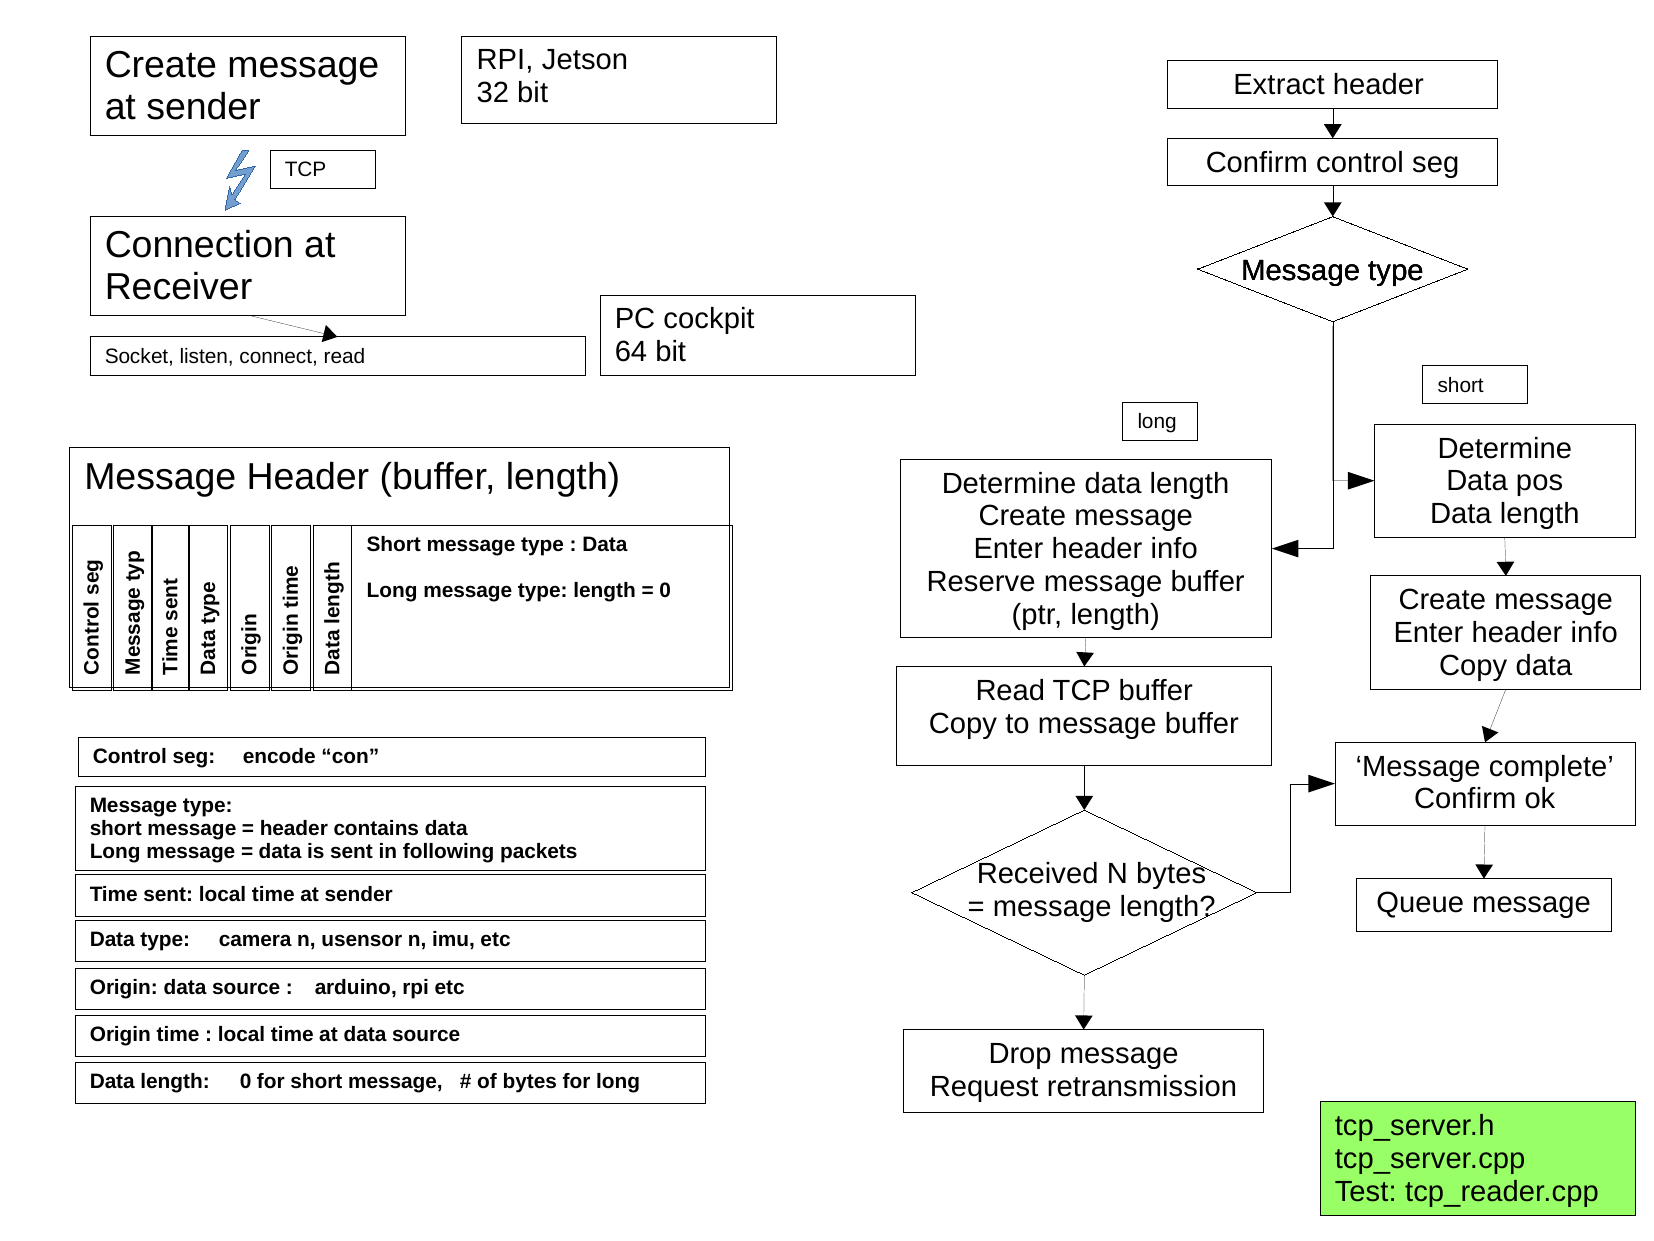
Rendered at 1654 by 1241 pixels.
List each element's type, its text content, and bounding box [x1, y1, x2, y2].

text_box tcp_server.h tcp_server.cpp Test: tcp_reader.cpp [1320, 1101, 1636, 1216]
text_box Extract header [1167, 60, 1498, 109]
text_box Control seg: encode “con” [78, 737, 706, 777]
text_box Control seg [72, 525, 112, 691]
text_box Origin: data source : arduino, rpi etc [75, 968, 706, 1010]
text_box Received N bytes = message length? [926, 849, 1257, 931]
text_box Create message Enter header info Copy data [1370, 575, 1641, 690]
text_box Message type [1167, 246, 1498, 295]
text_box Queue message [1356, 878, 1612, 932]
text_box Data type [188, 525, 228, 691]
text_box Determine Data pos Data length [1374, 424, 1636, 538]
text_box Message Header (buffer, length) [69, 447, 730, 688]
text_box [225, 150, 256, 211]
text_box Message typ [113, 525, 153, 691]
text_box Drop message Request retransmission [903, 1029, 1264, 1113]
text_box Short message type : Data Long message type: length = 0 [351, 525, 733, 691]
text_box RPI, Jetson 32 bit [461, 36, 777, 124]
text_box Connection at Receiver [90, 216, 406, 316]
text_box Socket, listen, connect, read [90, 336, 586, 376]
text_box Confirm control seg [1167, 138, 1498, 186]
text_box ‘Message complete’ Confirm ok [1335, 742, 1636, 826]
text_box Read TCP buffer Copy to message buffer [896, 666, 1272, 766]
text_box Origin time [271, 525, 311, 691]
text_box Data length: 0 for short message, # of bytes for long [75, 1062, 706, 1104]
text_box PC cockpit 64 bit [600, 295, 916, 376]
text_box Data type: camera n, usensor n, imu, etc [75, 920, 706, 962]
text_box short [1422, 365, 1528, 404]
text_box Message type: short message = header contains data Long message = data is sent in following packets [75, 786, 706, 871]
text_box Create message at sender [90, 36, 406, 136]
text_box Time sent: local time at sender [75, 874, 706, 917]
text_box Data length [313, 525, 351, 691]
text_box Origin time : local time at data source [75, 1015, 706, 1057]
text_box TCP [270, 150, 376, 189]
text_box Time sent [153, 525, 188, 691]
text_box long [1122, 402, 1198, 441]
text_box Origin [230, 525, 270, 691]
text_box Determine data length Create message Enter header info Reserve message buffer (ptr, length) [900, 459, 1272, 638]
